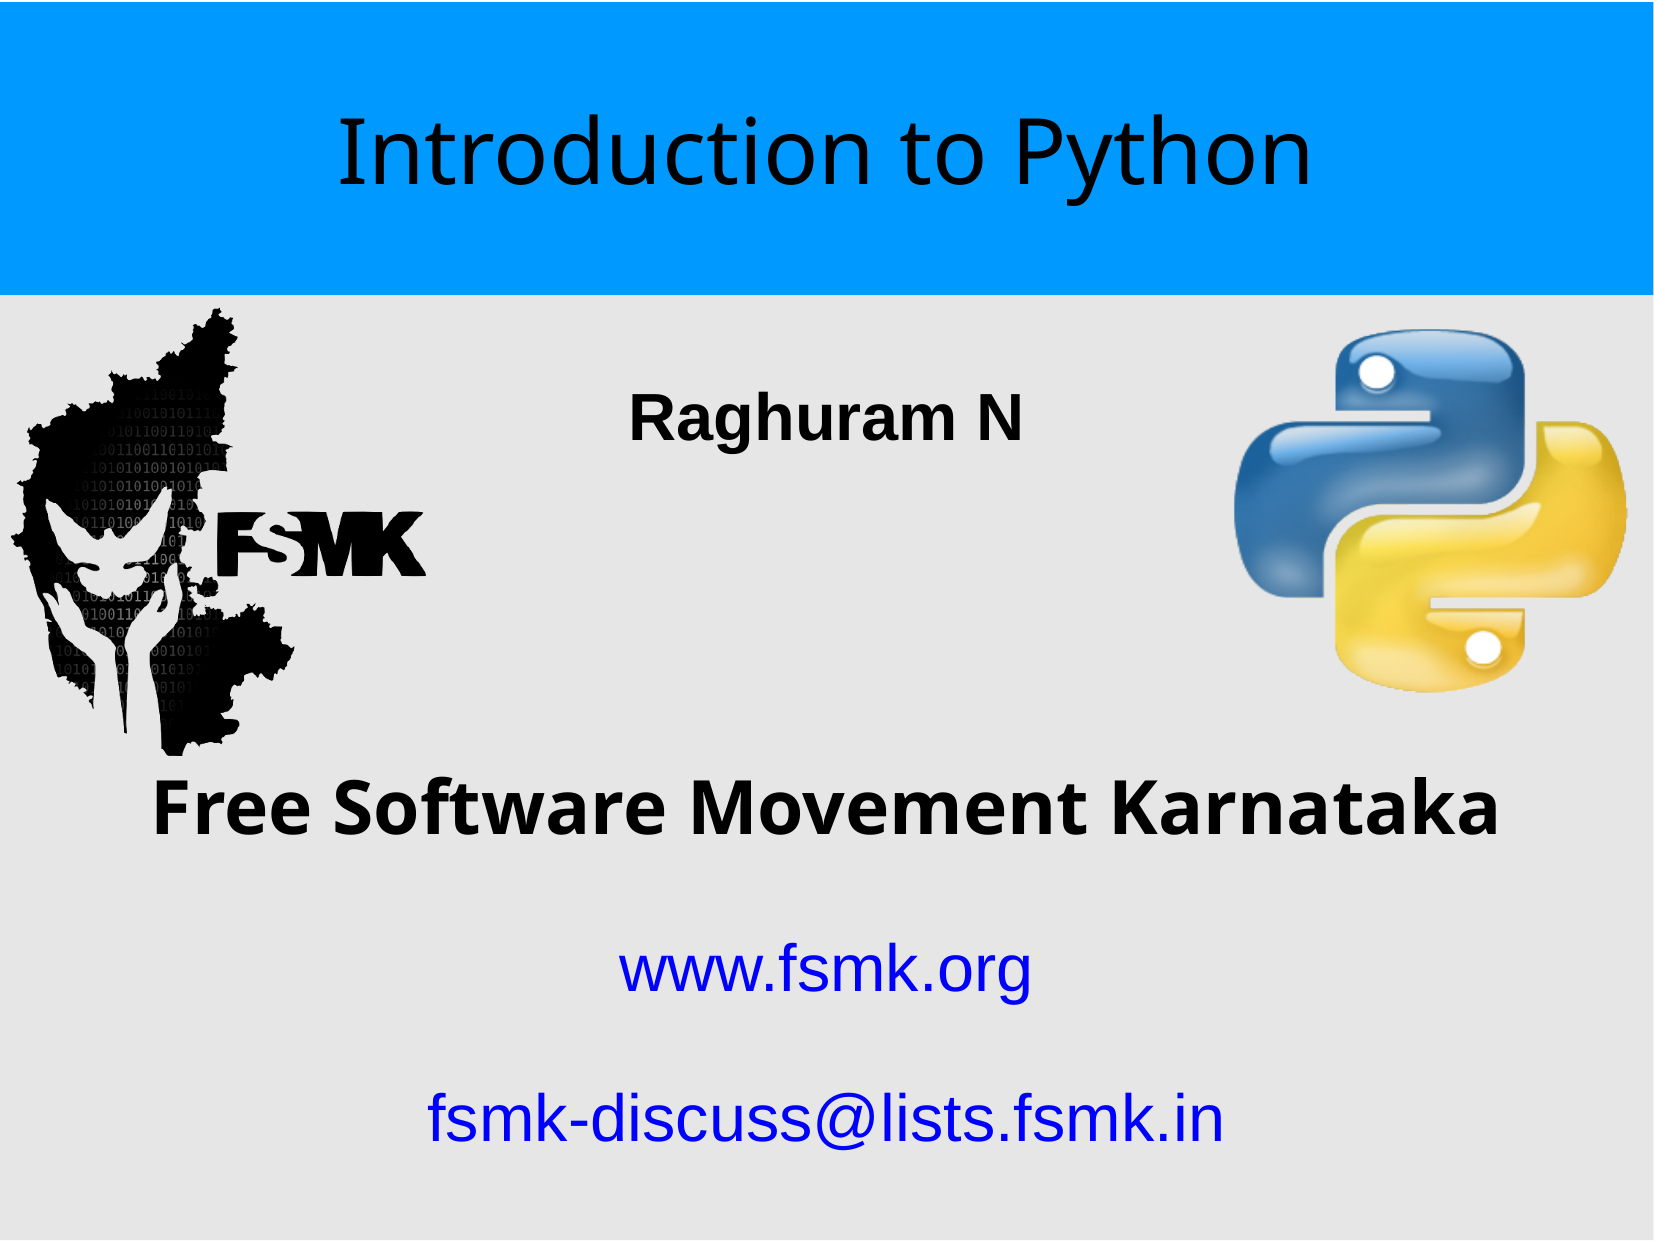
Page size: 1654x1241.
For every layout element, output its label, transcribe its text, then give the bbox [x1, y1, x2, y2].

picture [11, 307, 426, 756]
picture [1181, 249, 1654, 846]
title Introduction to Python [0, 2, 1654, 295]
subtitle Raghuram N Free Software Movement Karnataka www.fsmk.org fsmk-discuss@lists.fsmk.in [0, 295, 1654, 1241]
